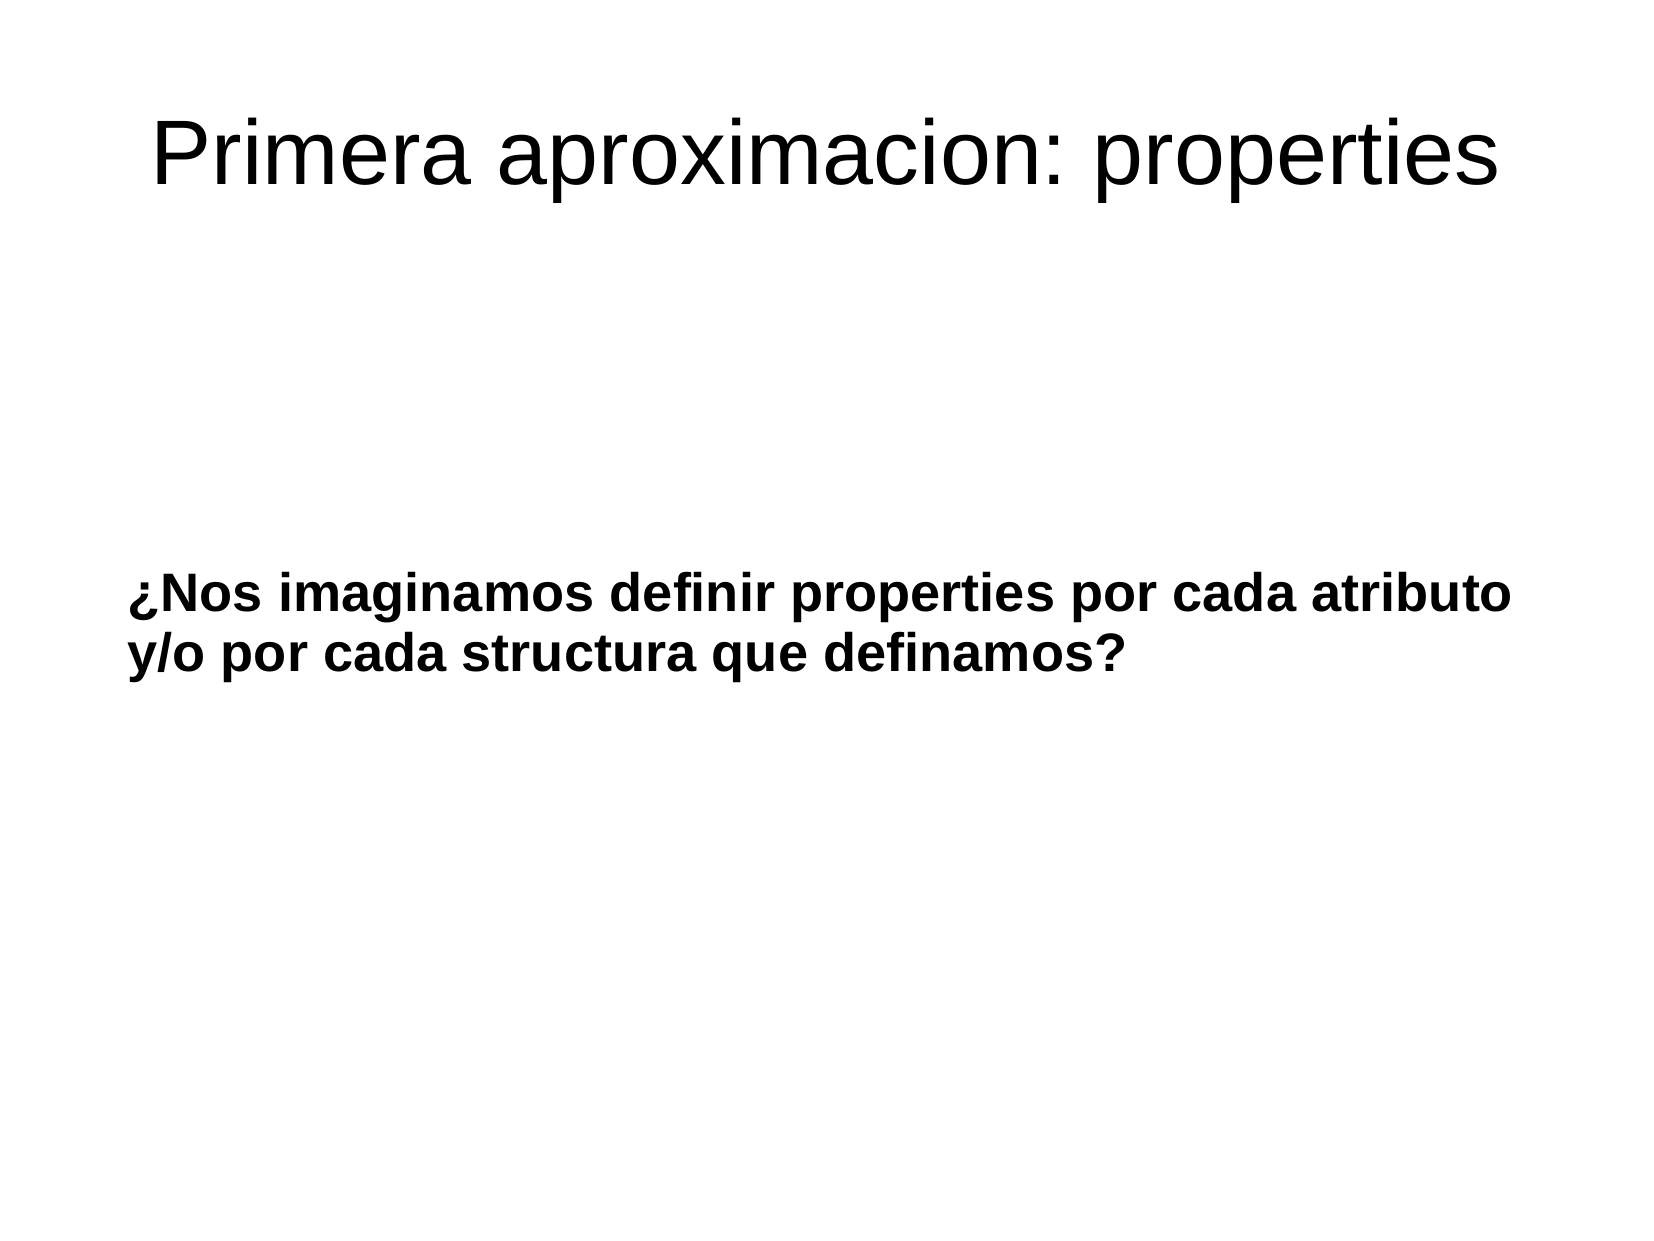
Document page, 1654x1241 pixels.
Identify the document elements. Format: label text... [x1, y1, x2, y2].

text_box ¿Nos imaginamos definir properties por cada atributo y/o por cada structura que definamos? [112, 555, 1546, 691]
title Primera aproximacion: properties [82, 49, 1571, 257]
